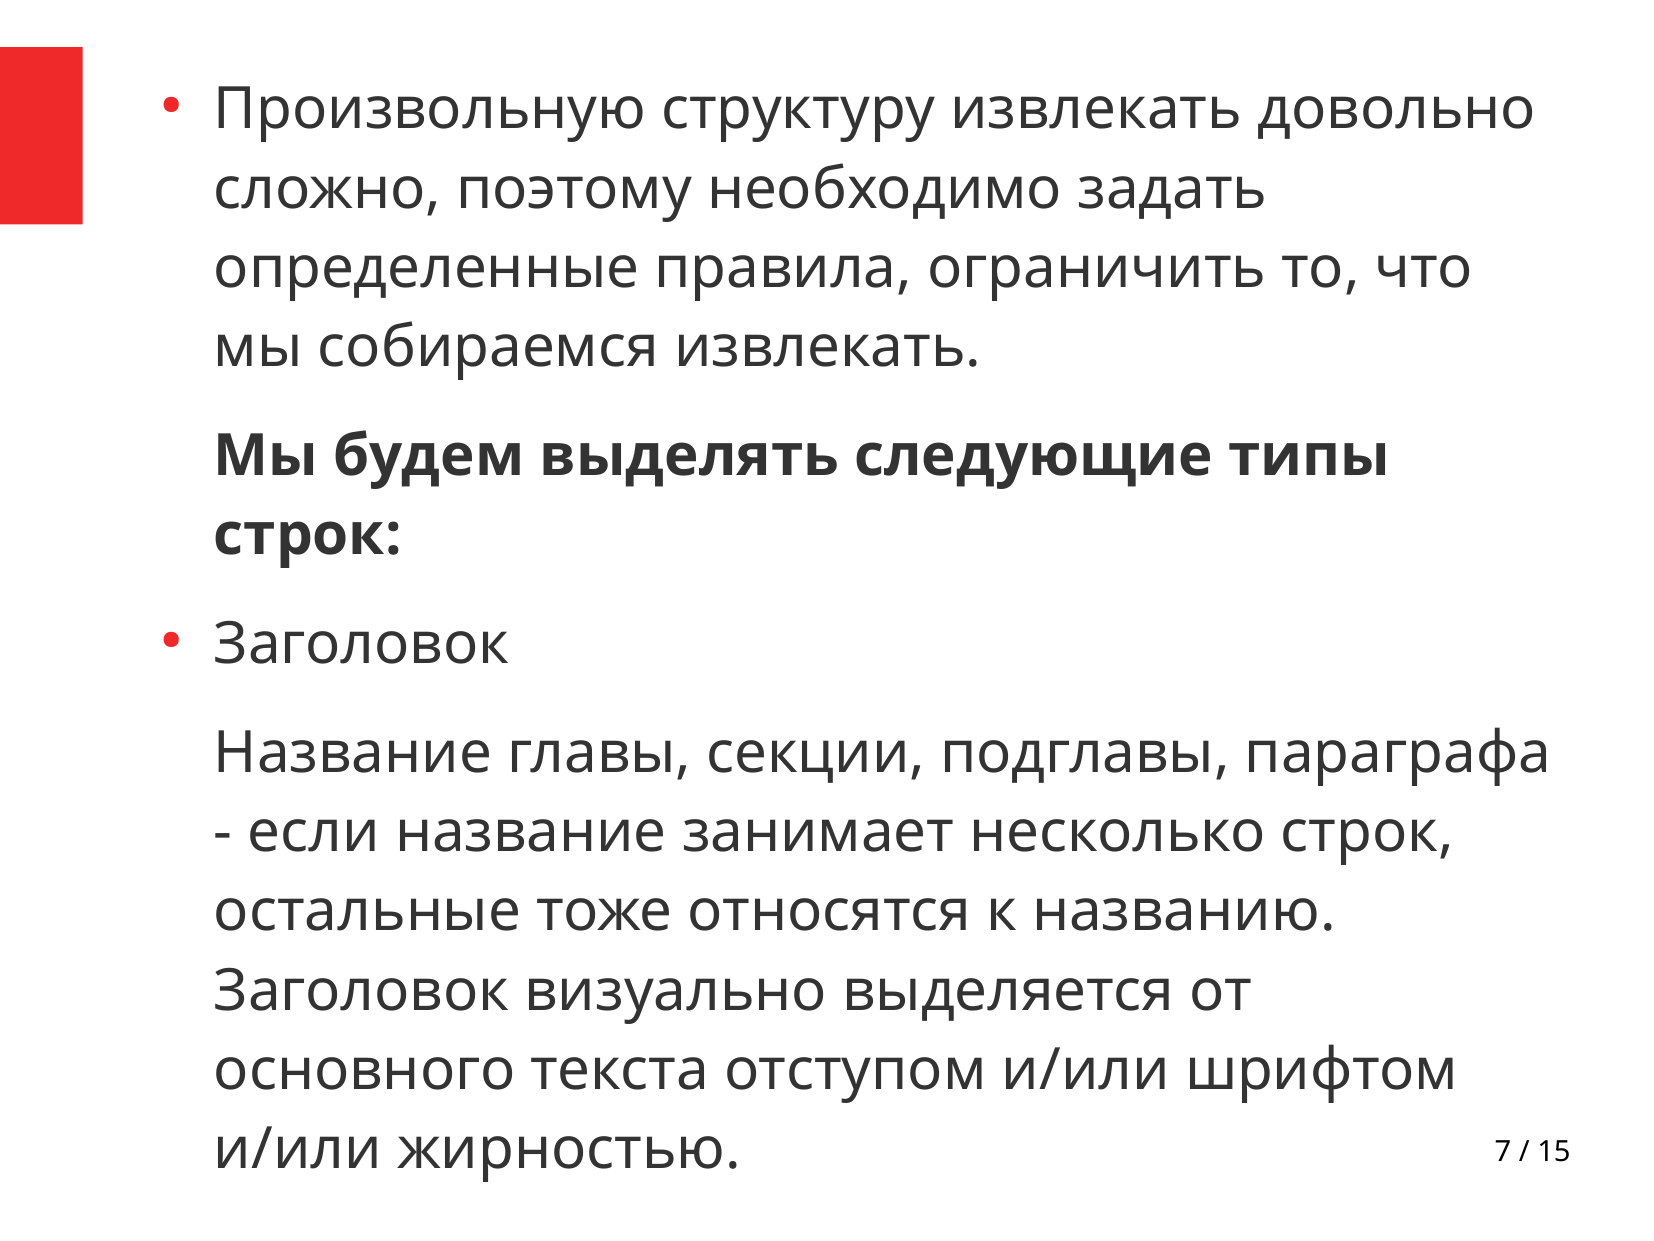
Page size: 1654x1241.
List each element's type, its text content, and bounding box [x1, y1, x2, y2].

list Произвольную структуру извлекать довольно сложно, поэтому необходимо задать определенные правила, ограничить то, что мы собираемся извлекать. Мы будем выделять следующие типы строк: Заголовок Название главы, секции, подглавы, параграфа - если название занимает несколько строк, остальные тоже относятся к названию. Заголовок визуально выделяется от основного текста отступом и/или шрифтом и/или жирностью. [143, 66, 1561, 787]
